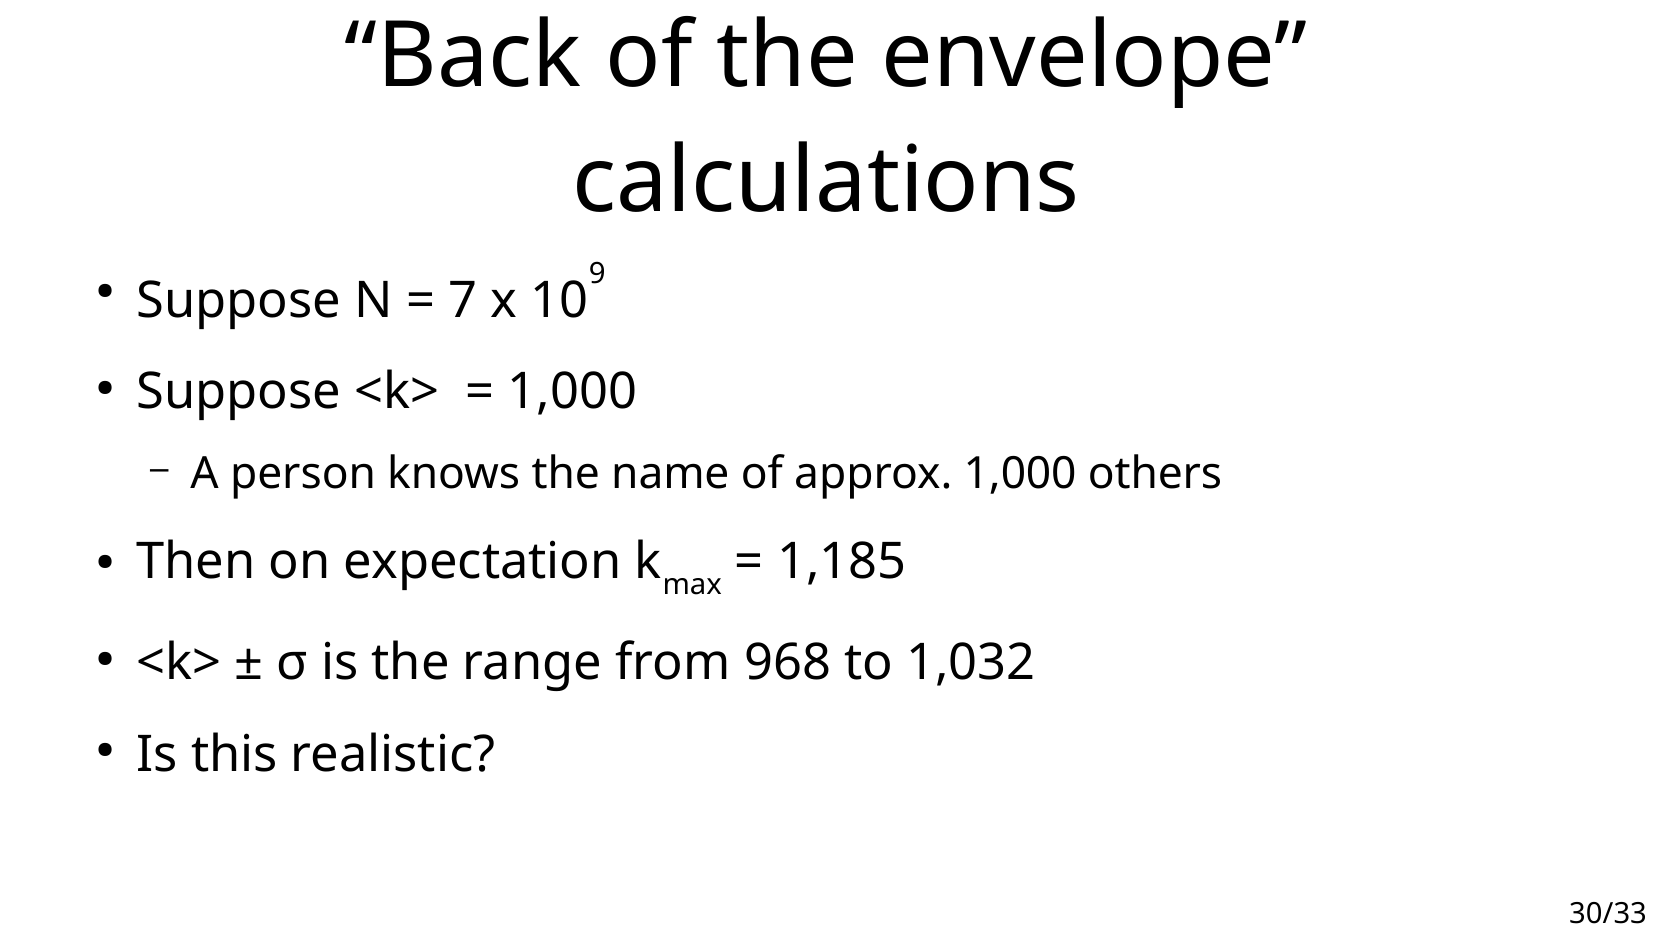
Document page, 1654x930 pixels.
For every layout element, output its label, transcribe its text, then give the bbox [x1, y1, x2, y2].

title “Back of the envelope” calculations [82, 1, 1571, 225]
list Suppose N = 7 x 109 Suppose <k> = 1,000 A person knows the name of approx. 1,000 others Then on expectation kmax = 1,185 <k> ± σ is the range from 968 to 1,032 Is this realistic? [82, 252, 1571, 793]
